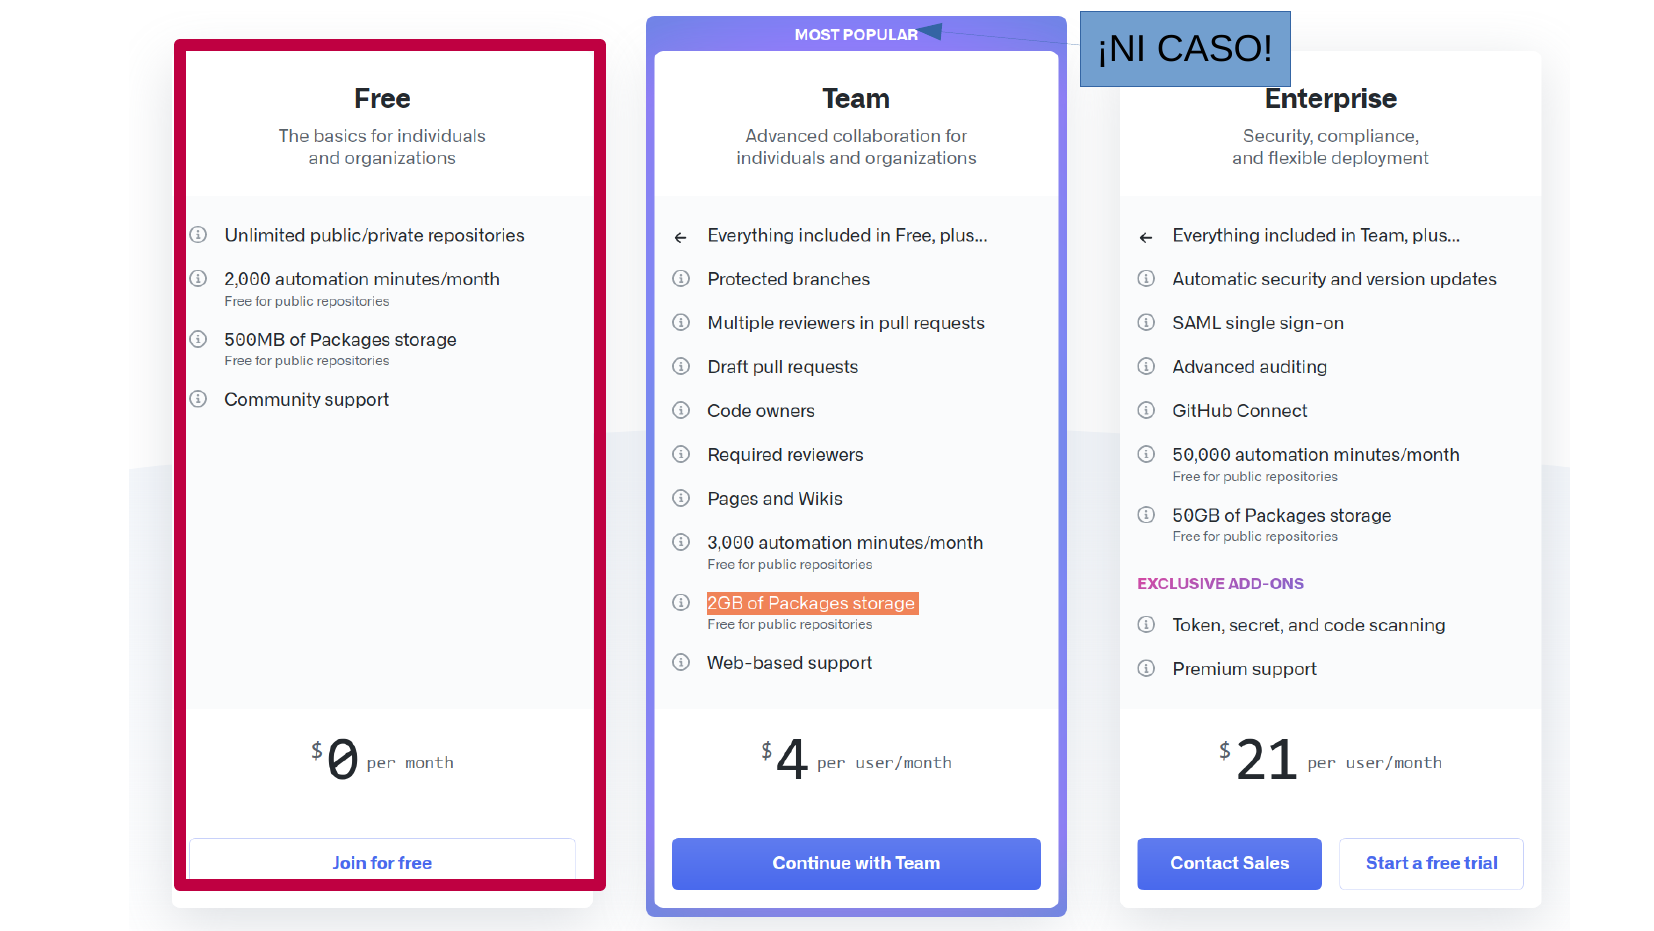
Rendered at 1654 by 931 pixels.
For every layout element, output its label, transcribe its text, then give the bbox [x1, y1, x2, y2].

picture [129, 11, 1570, 931]
text_box ¡NI CASO! [1080, 11, 1291, 87]
